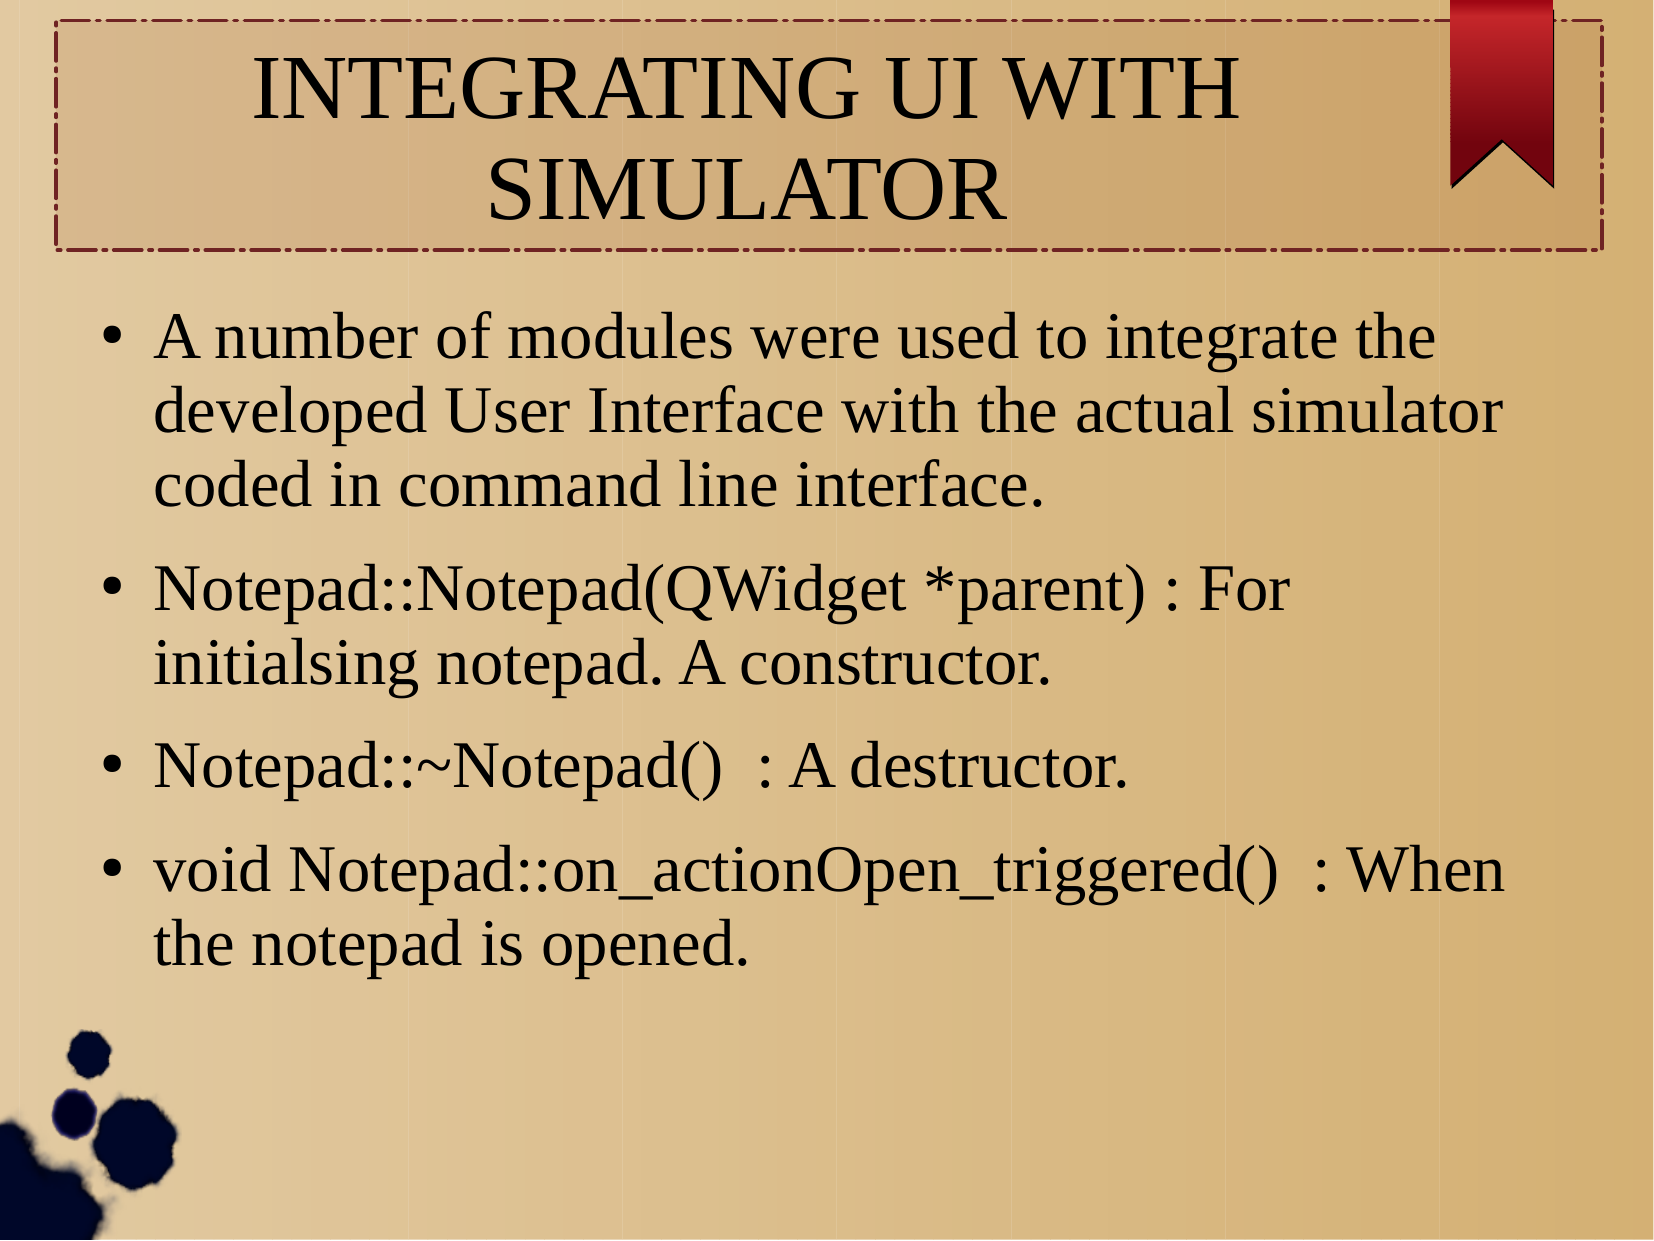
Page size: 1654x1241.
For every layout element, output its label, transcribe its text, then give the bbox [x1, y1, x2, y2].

title INTEGRATING UI WITH SIMULATOR [82, 35, 1412, 240]
list A number of modules were used to integrate the developed User Interface with the actual simulator coded in command line interface. Notepad::Notepad(QWidget *parent) : For initialsing notepad. A constructor. Notepad::~Notepad() : A destructor. void Notepad::on_actionOpen_triggered() : When the notepad is opened. [82, 299, 1571, 1019]
